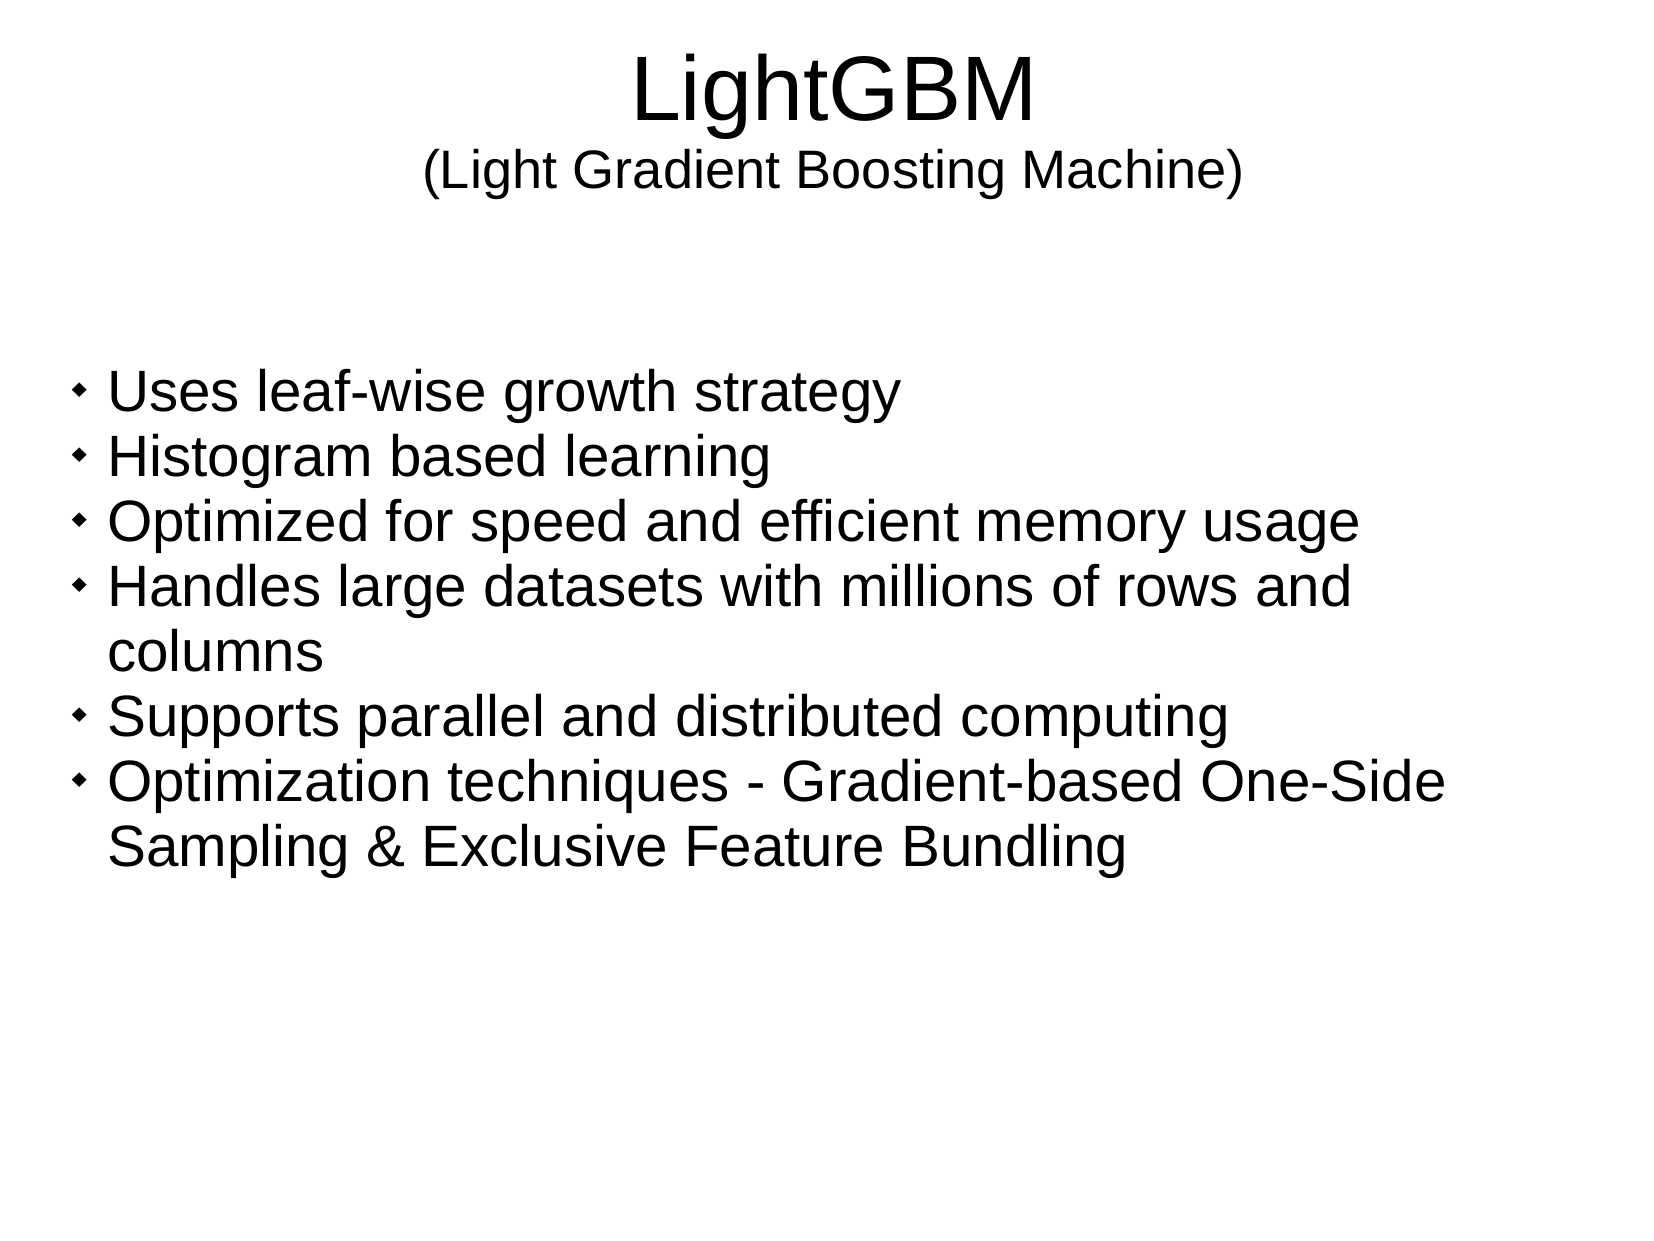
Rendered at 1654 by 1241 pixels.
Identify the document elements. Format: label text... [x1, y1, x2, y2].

title LightGBM (Light Gradient Boosting Machine) [90, 15, 1579, 223]
subtitle Uses leaf-wise growth strategy Histogram based learning Optimized for speed and efficient memory usage Handles large datasets with millions of rows and columns Supports parallel and distributed computing Optimization techniques - Gradient-based One-Side Sampling & Exclusive Feature Bundling [71, 293, 1561, 1168]
